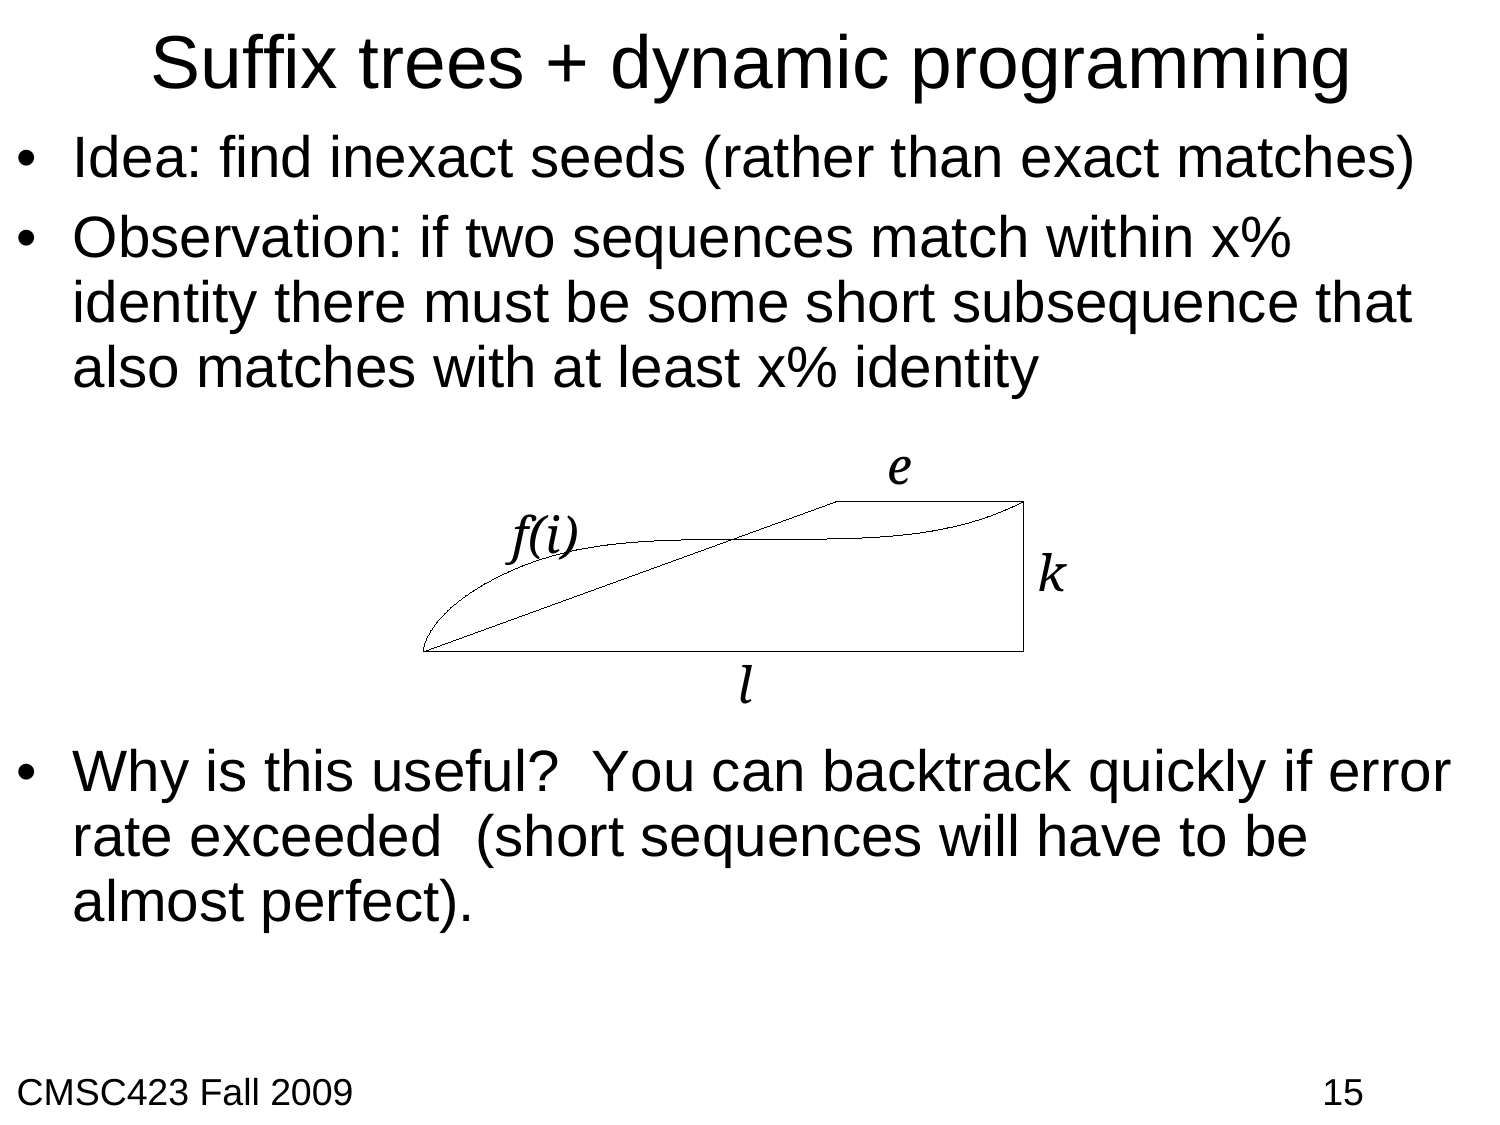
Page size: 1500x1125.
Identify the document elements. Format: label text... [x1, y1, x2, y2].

title Suffix trees + dynamic programming [19, 17, 1485, 108]
text_box l [723, 646, 767, 722]
list Idea: find inexact seeds (rather than exact matches) Observation: if two sequences match within x% identity there must be some short subsequence that also matches with at least x% identity Why is this useful? You can backtrack quickly if error rate exceeded (short sequences will have to be almost perfect). [16, 124, 1485, 1057]
text_box k [1023, 534, 1099, 609]
text_box e [873, 426, 923, 502]
text_box f(i) [498, 496, 590, 572]
